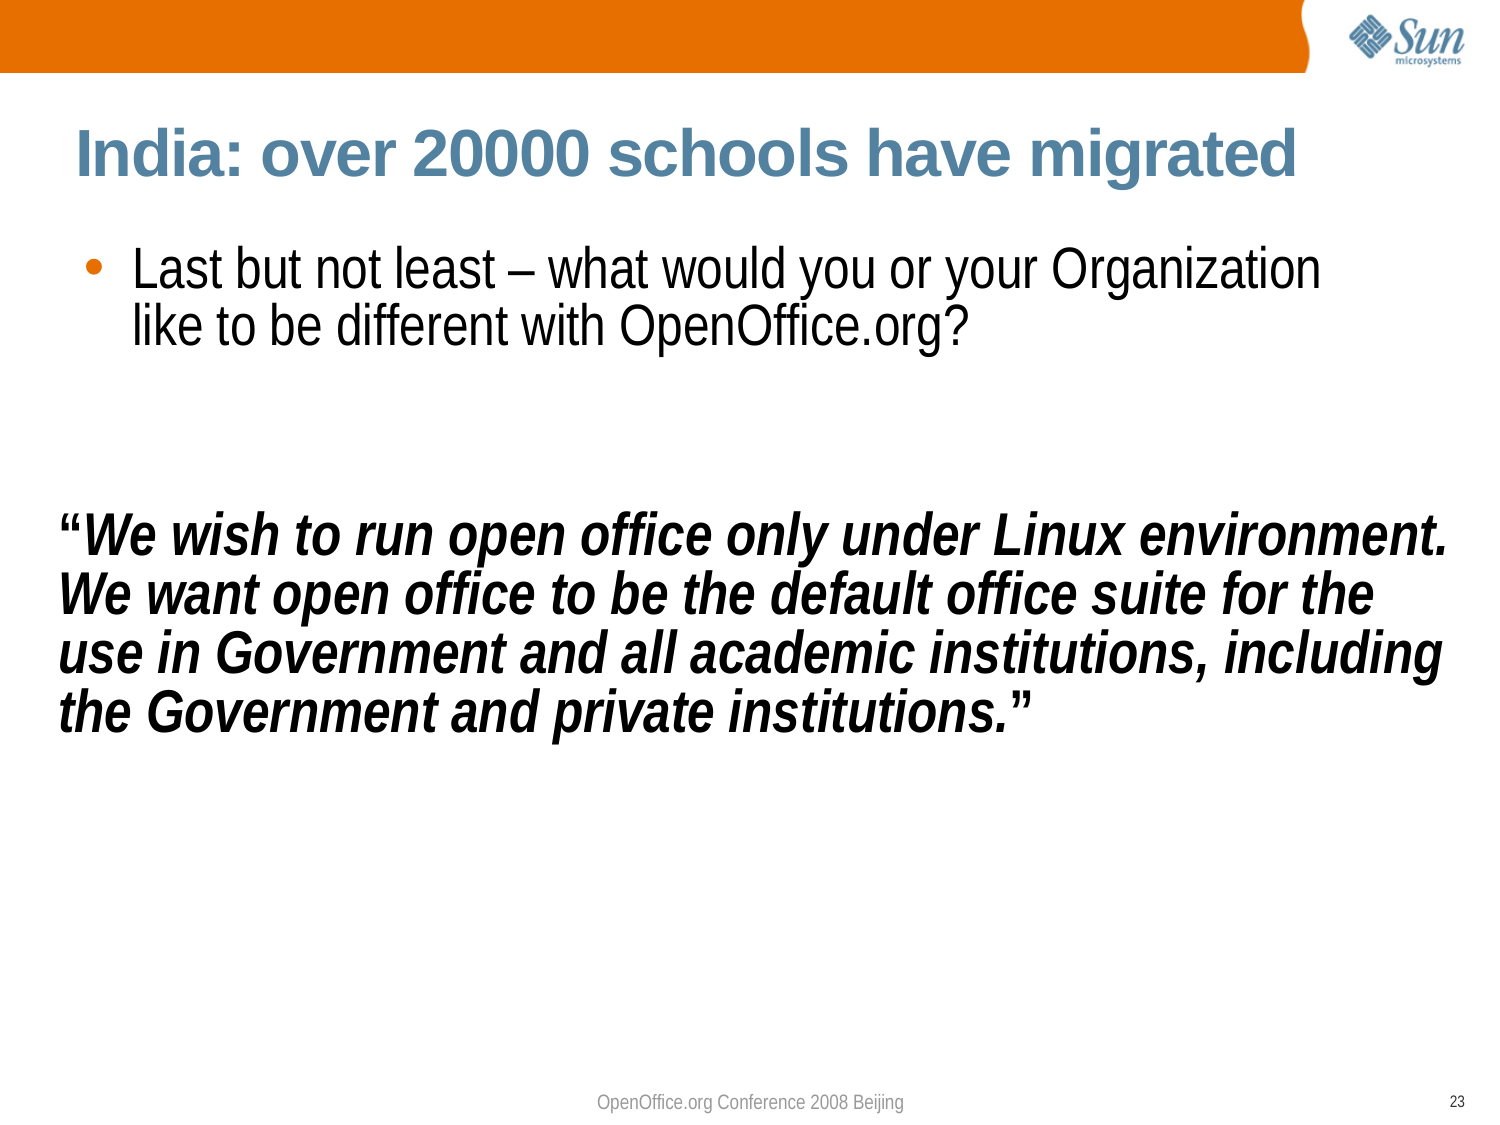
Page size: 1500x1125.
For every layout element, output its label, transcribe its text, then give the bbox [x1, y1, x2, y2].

title India: over 20000 schools have migrated [75, 123, 1437, 227]
picture [0, 0, 1500, 73]
text_box “We wish to run open office only under Linux environment. We want open office to be the default office suite for the use in Government and all academic institutions, including the Government and private institutions.” [58, 508, 1467, 753]
list Last but not least – what would you or your Organization like to be different with OpenOffice.org? [64, 243, 1401, 393]
